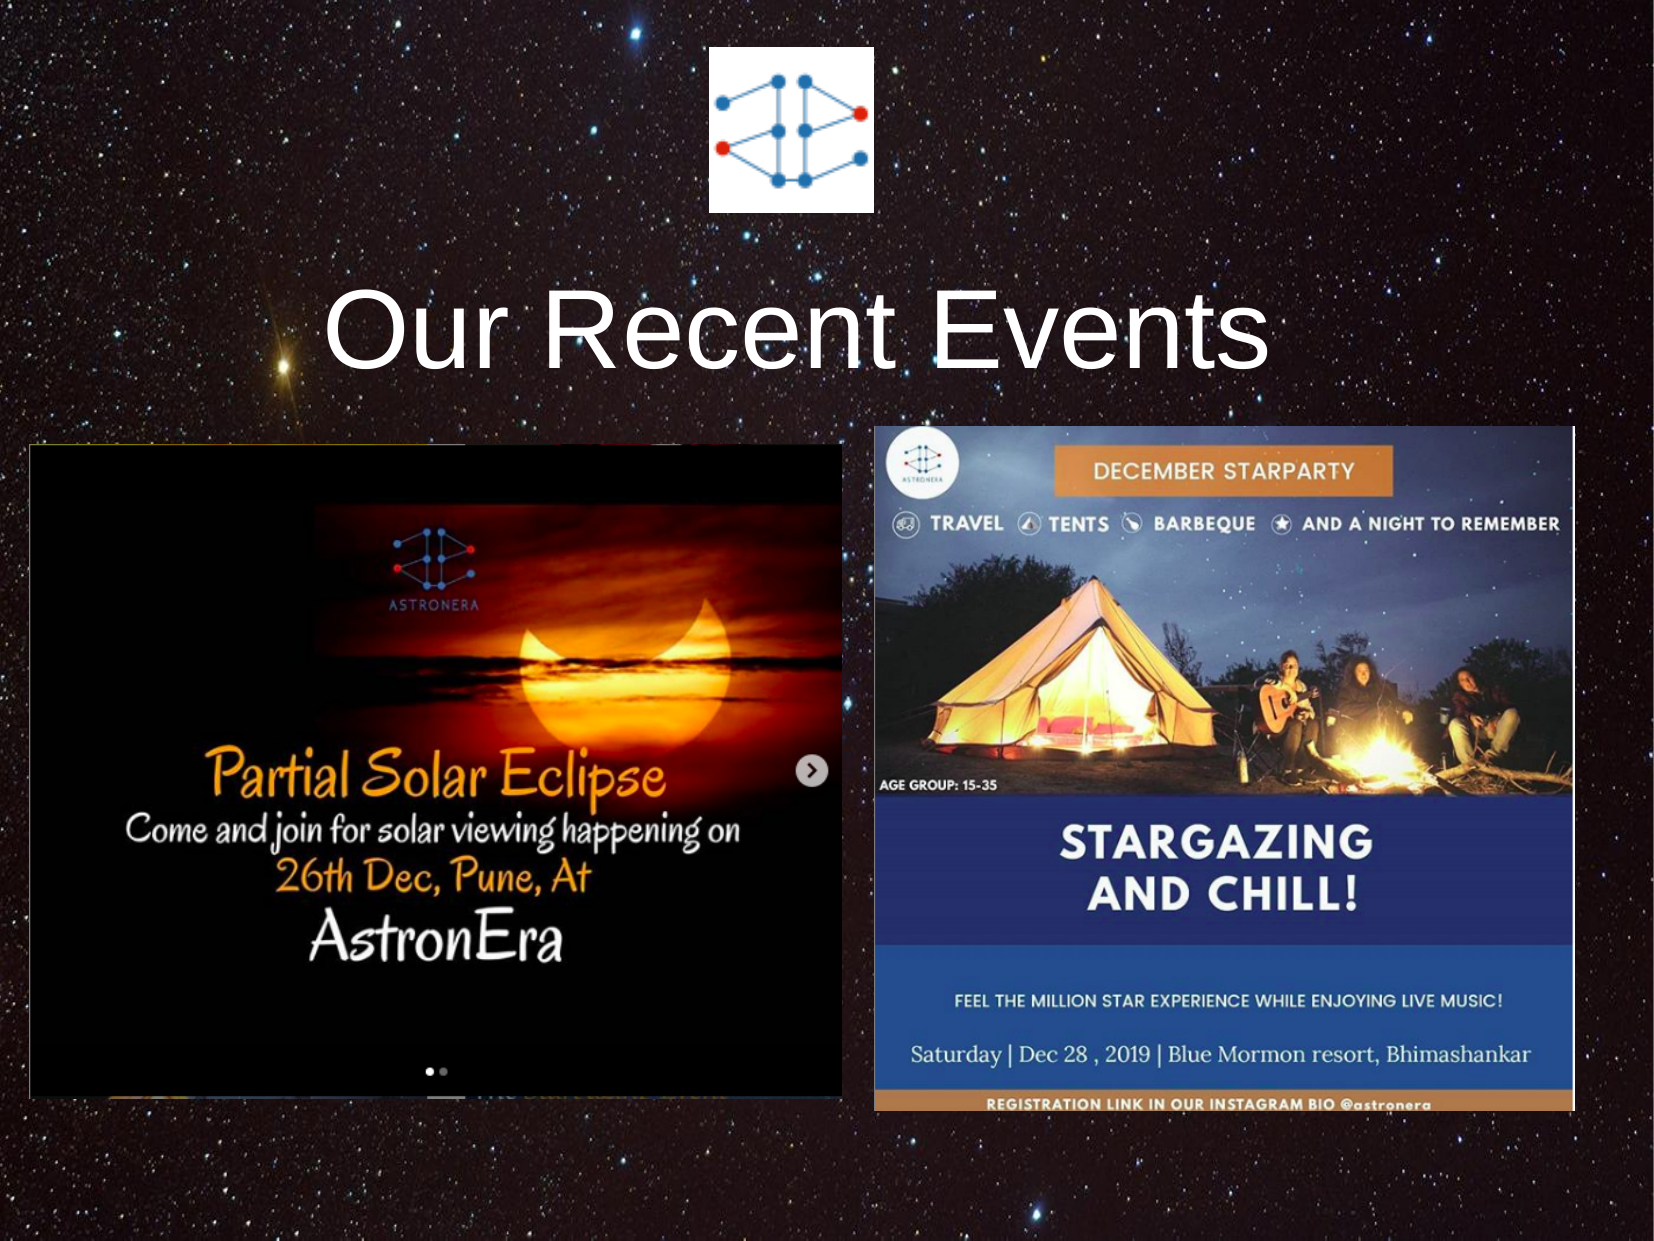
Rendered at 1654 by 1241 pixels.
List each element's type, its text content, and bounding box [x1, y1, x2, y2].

text_box Our Recent Events [271, 259, 1323, 401]
picture [0, 0, 1654, 1241]
